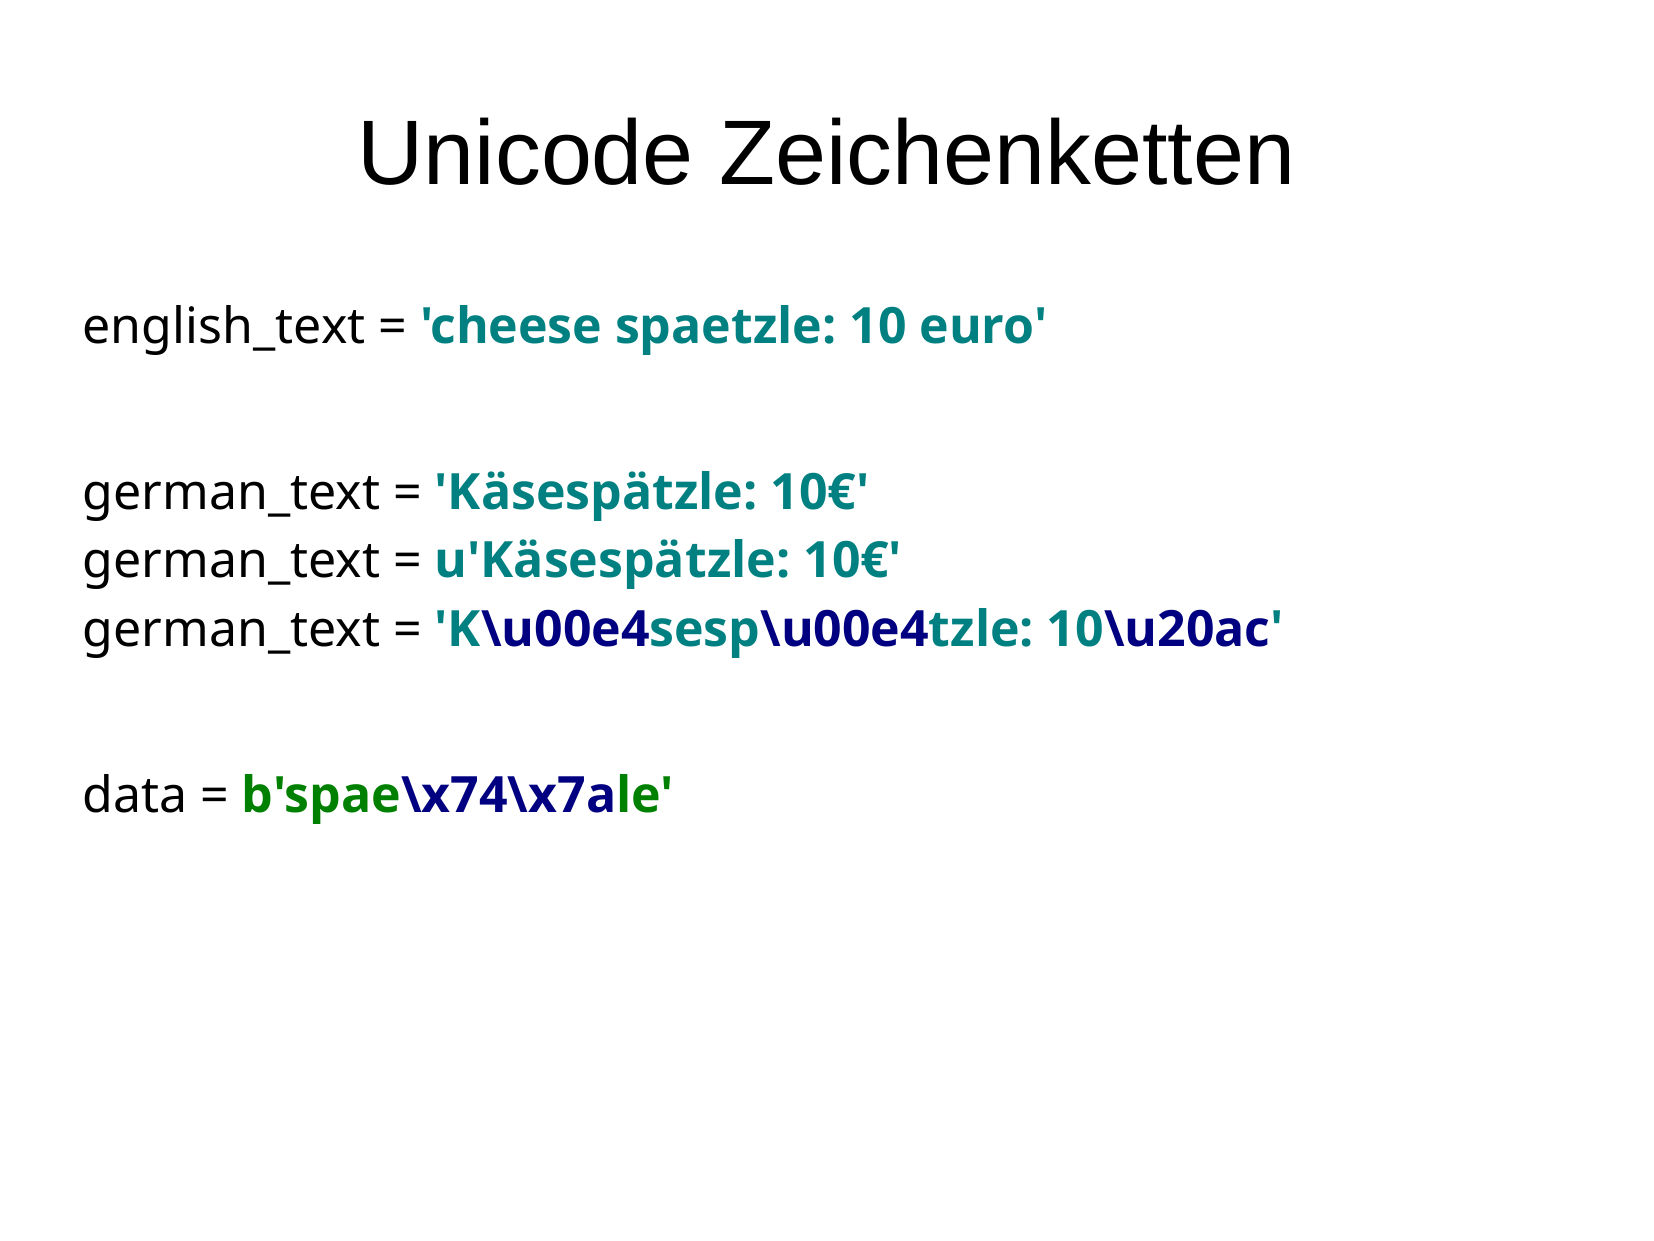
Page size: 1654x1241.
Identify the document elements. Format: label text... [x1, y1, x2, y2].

title Unicode Zeichenketten [82, 49, 1571, 257]
list english_text = 'cheese spaetzle: 10 euro' german_text = 'Käsespätzle: 10€' german_text = u'Käsespätzle: 10€' german_text = 'K\u00e4sesp\u00e4tzle: 10\u20ac' data = b'spae\x74\x7ale' [82, 290, 1571, 1010]
